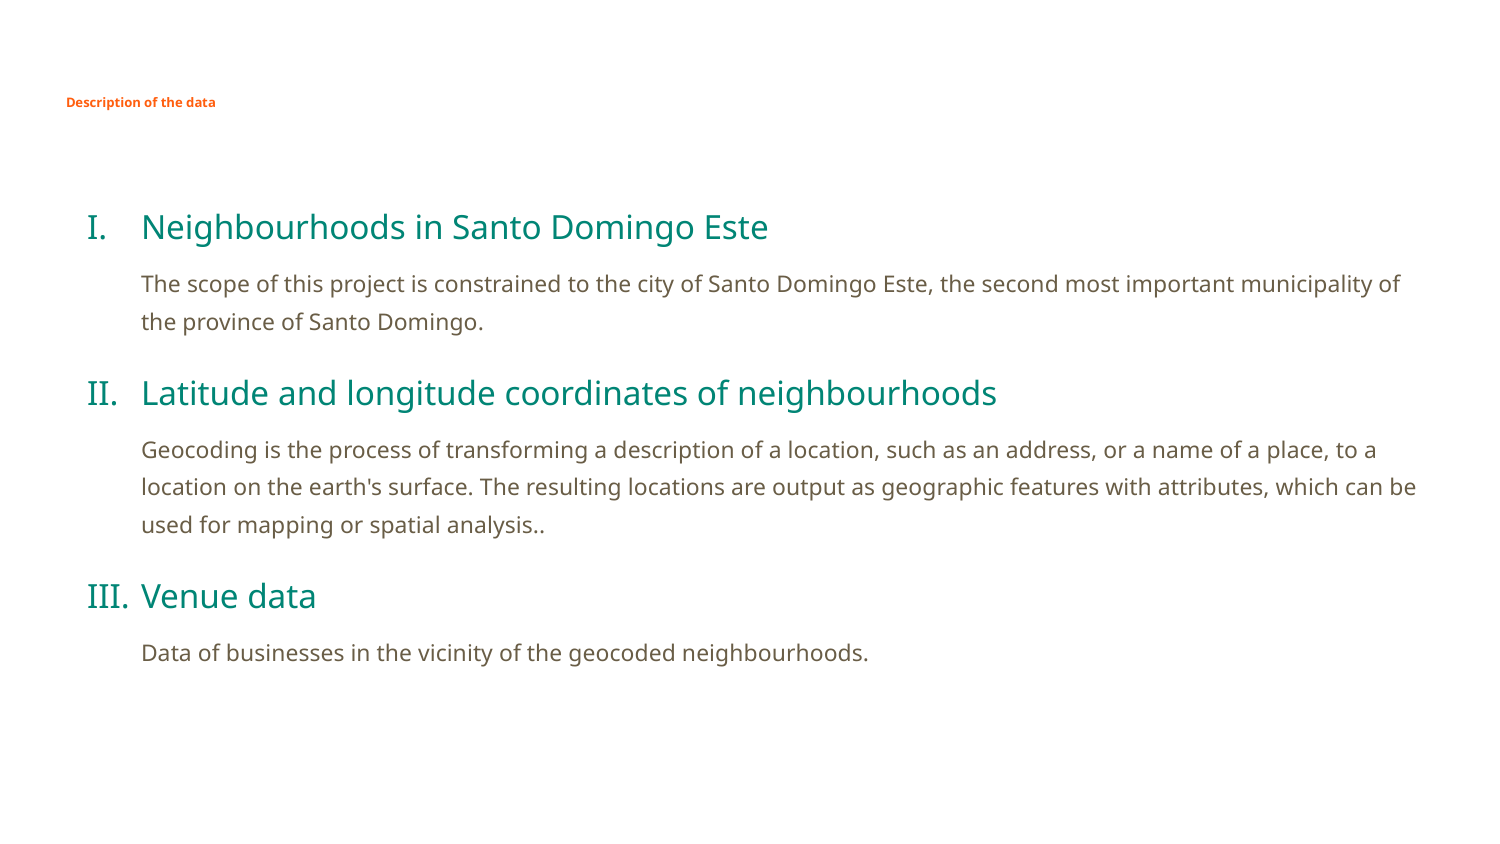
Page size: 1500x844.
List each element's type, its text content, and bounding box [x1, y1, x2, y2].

list Neighbourhoods in Santo Domingo Este The scope of this project is constrained to the city of Santo Domingo Este, the second most important municipality of the province of Santo Domingo. Latitude and longitude coordinates of neighbourhoods Geocoding is the process of transforming a description of a location, such as an address, or a name of a place, to a location on the earth's surface. The resulting locations are output as geographic features with attributes, which can be used for mapping or spatial analysis.. Venue data Data of businesses in the vicinity of the geocoded neighbourhoods. [51, 189, 1449, 750]
title Description of the data [51, 72, 1449, 167]
